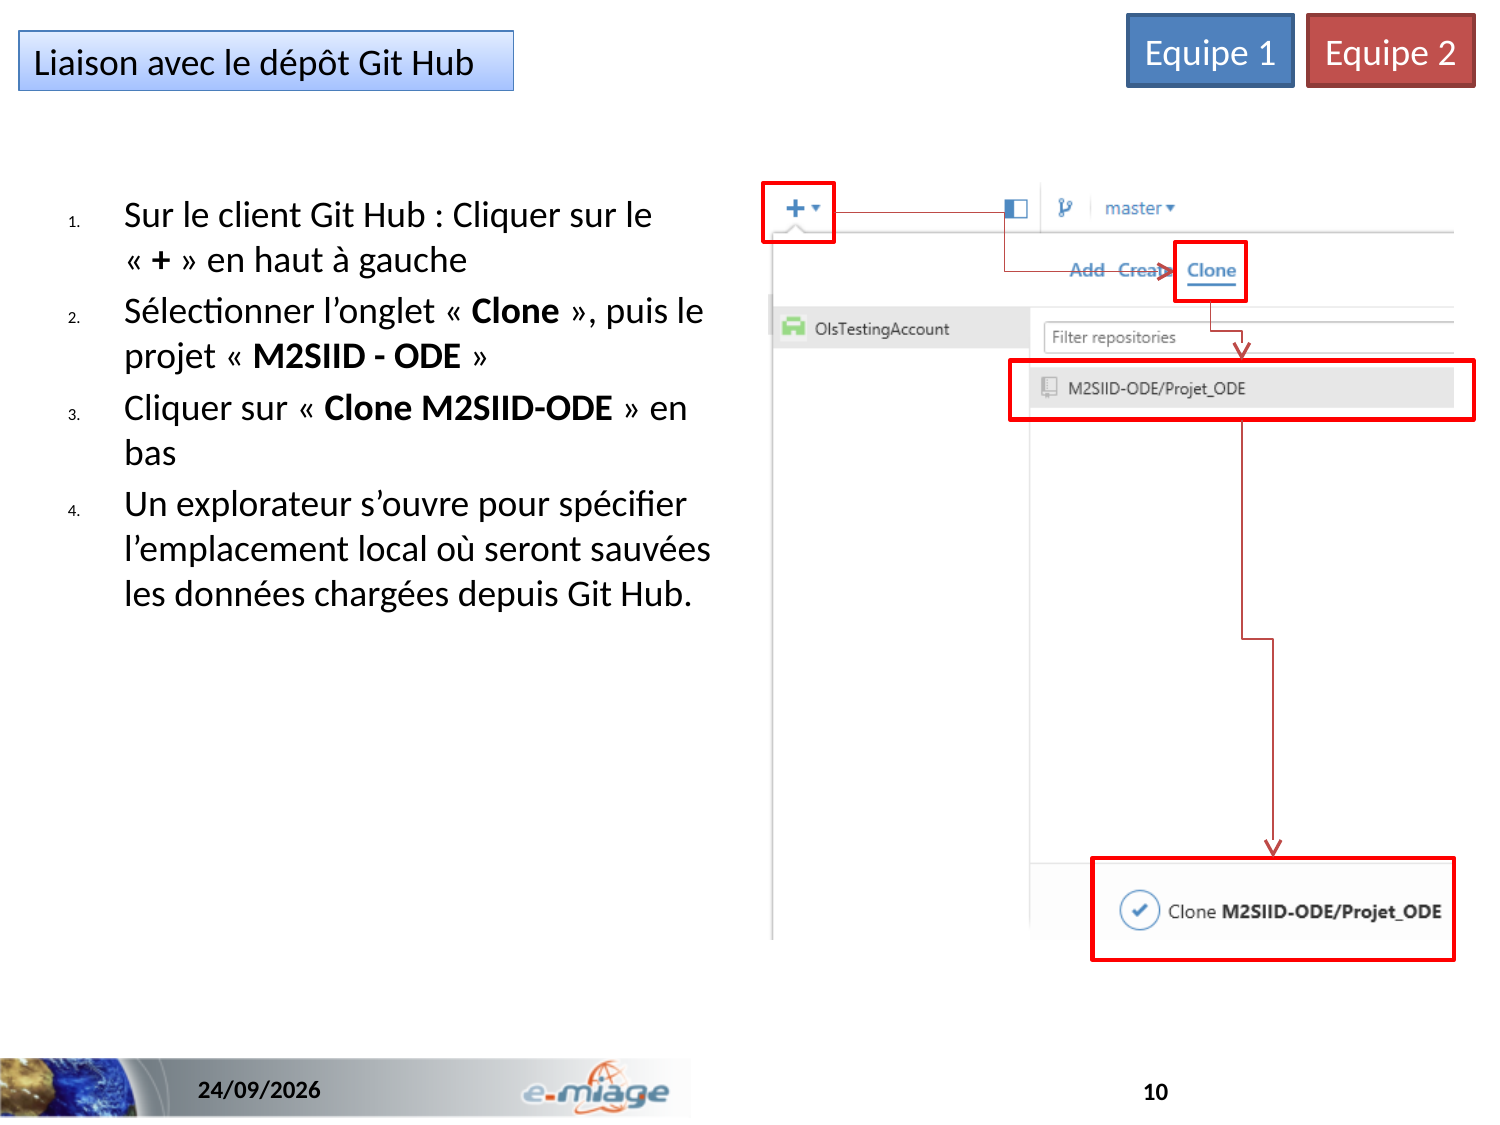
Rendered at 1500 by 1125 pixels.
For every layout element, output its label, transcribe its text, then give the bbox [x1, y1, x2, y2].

picture [0, 1058, 691, 1118]
text_box Liaison avec le dépôt Git Hub [18, 30, 514, 91]
text_box Sur le client Git Hub : Cliquer sur le « + » en haut à gauche Sélectionner l’onglet « Clone », puis le projet « M2SIID - ODE » Cliquer sur « Clone M2SIID-ODE » en bas Un explorateur s’ouvre pour spécifier l’emplacement local où seront sauvées les données chargées depuis Git Hub. [53, 182, 739, 622]
picture [768, 182, 1454, 940]
text_box Equipe 1 [1127, 14, 1294, 86]
text_box Equipe 2 [1308, 14, 1474, 86]
picture [768, 185, 832, 240]
picture [1095, 860, 1452, 940]
picture [1012, 363, 1454, 417]
